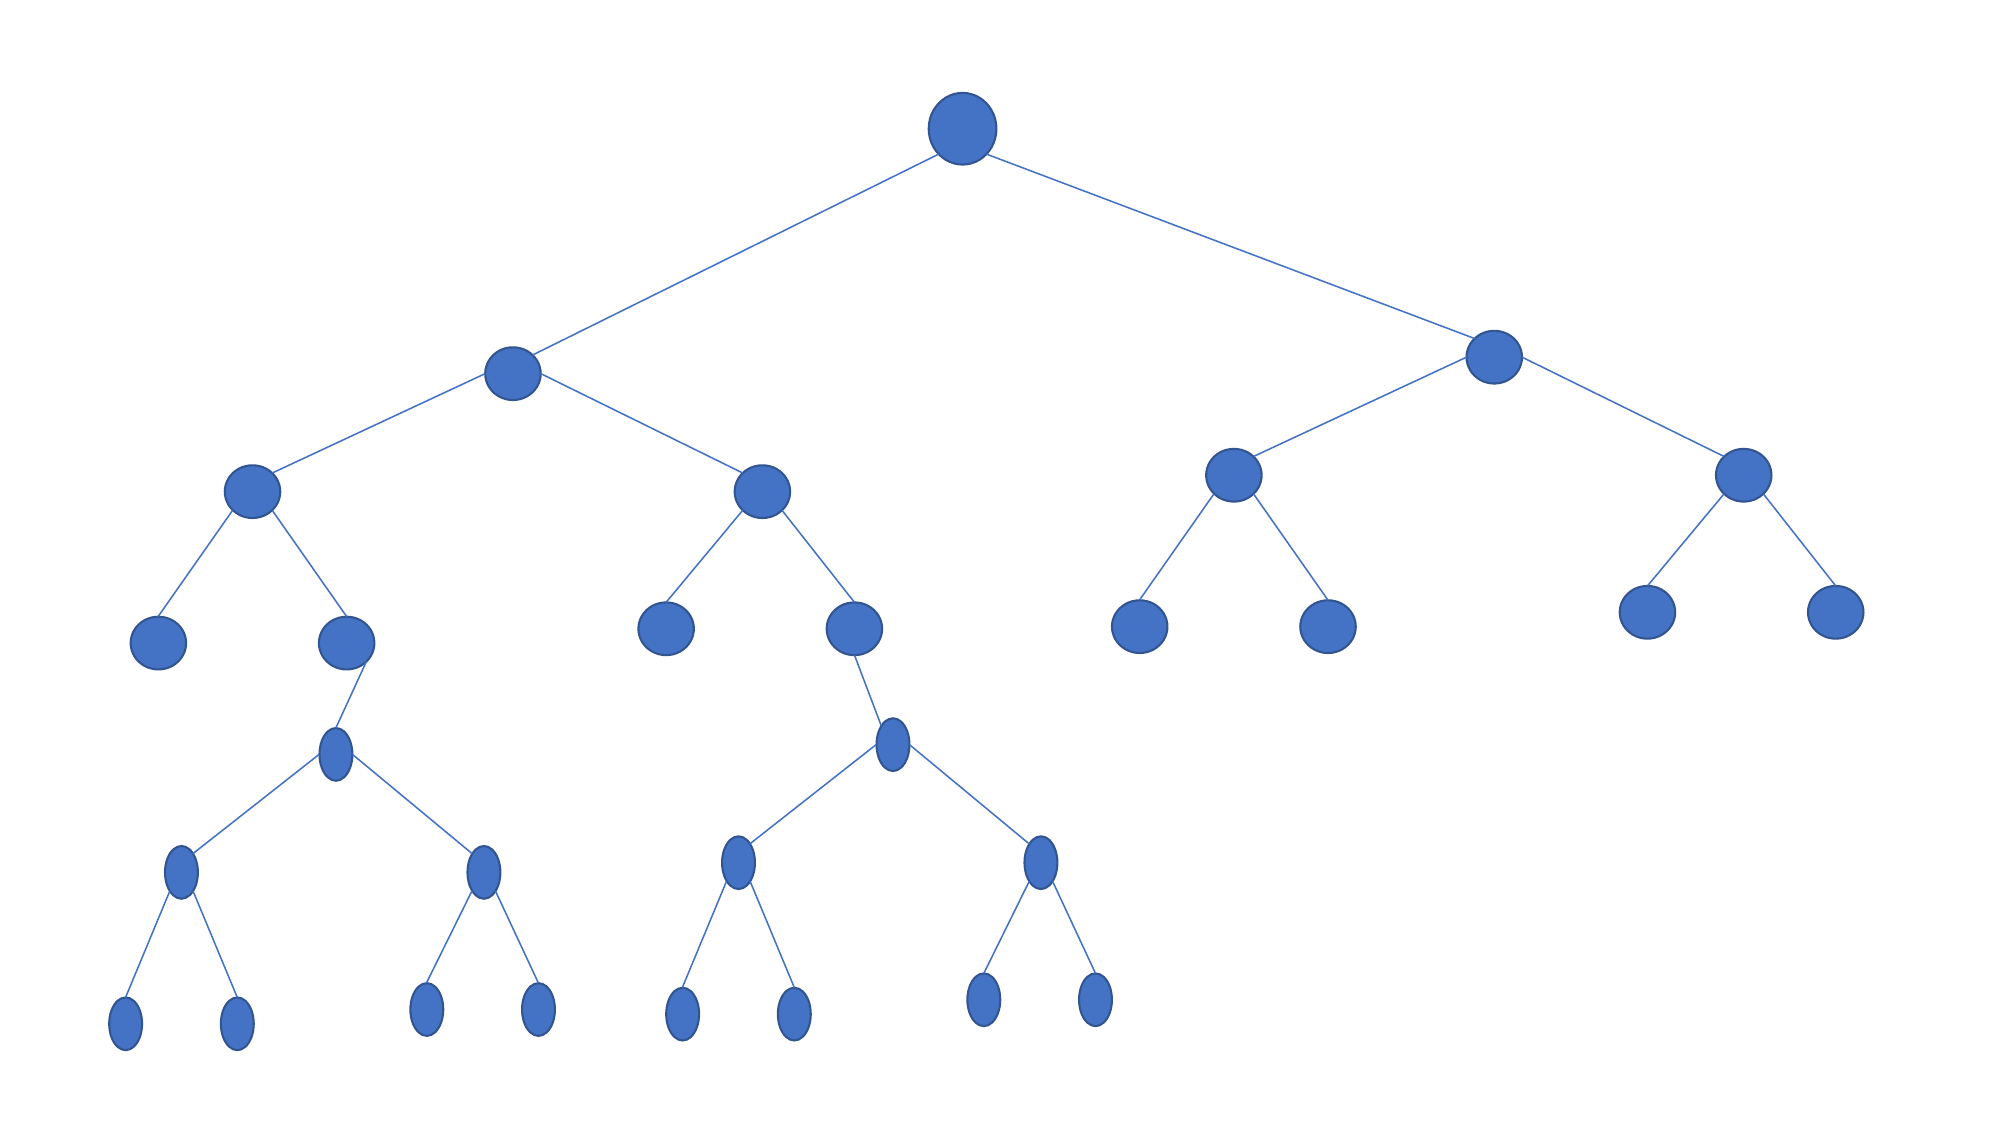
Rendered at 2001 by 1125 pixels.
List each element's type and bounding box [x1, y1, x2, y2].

text_box [485, 347, 541, 401]
text_box [734, 465, 791, 519]
text_box [722, 836, 755, 890]
text_box [1715, 448, 1772, 502]
text_box [1111, 600, 1168, 654]
text_box [967, 973, 1001, 1027]
text_box [1206, 448, 1262, 502]
text_box [1300, 600, 1356, 654]
text_box [224, 465, 281, 519]
text_box [1079, 973, 1112, 1027]
text_box [109, 997, 143, 1051]
text_box [1466, 330, 1522, 384]
text_box [410, 983, 444, 1036]
text_box [522, 983, 555, 1036]
text_box [319, 728, 353, 781]
text_box [130, 616, 187, 670]
text_box [876, 718, 910, 772]
text_box [220, 997, 254, 1051]
text_box [666, 988, 700, 1041]
text_box [638, 602, 694, 656]
text_box [826, 602, 883, 656]
text_box [928, 92, 997, 165]
text_box [1807, 586, 1864, 639]
text_box [165, 846, 198, 899]
text_box [318, 616, 375, 670]
text_box [1024, 836, 1058, 890]
text_box [467, 846, 501, 899]
text_box [777, 988, 811, 1041]
text_box [1619, 586, 1676, 639]
